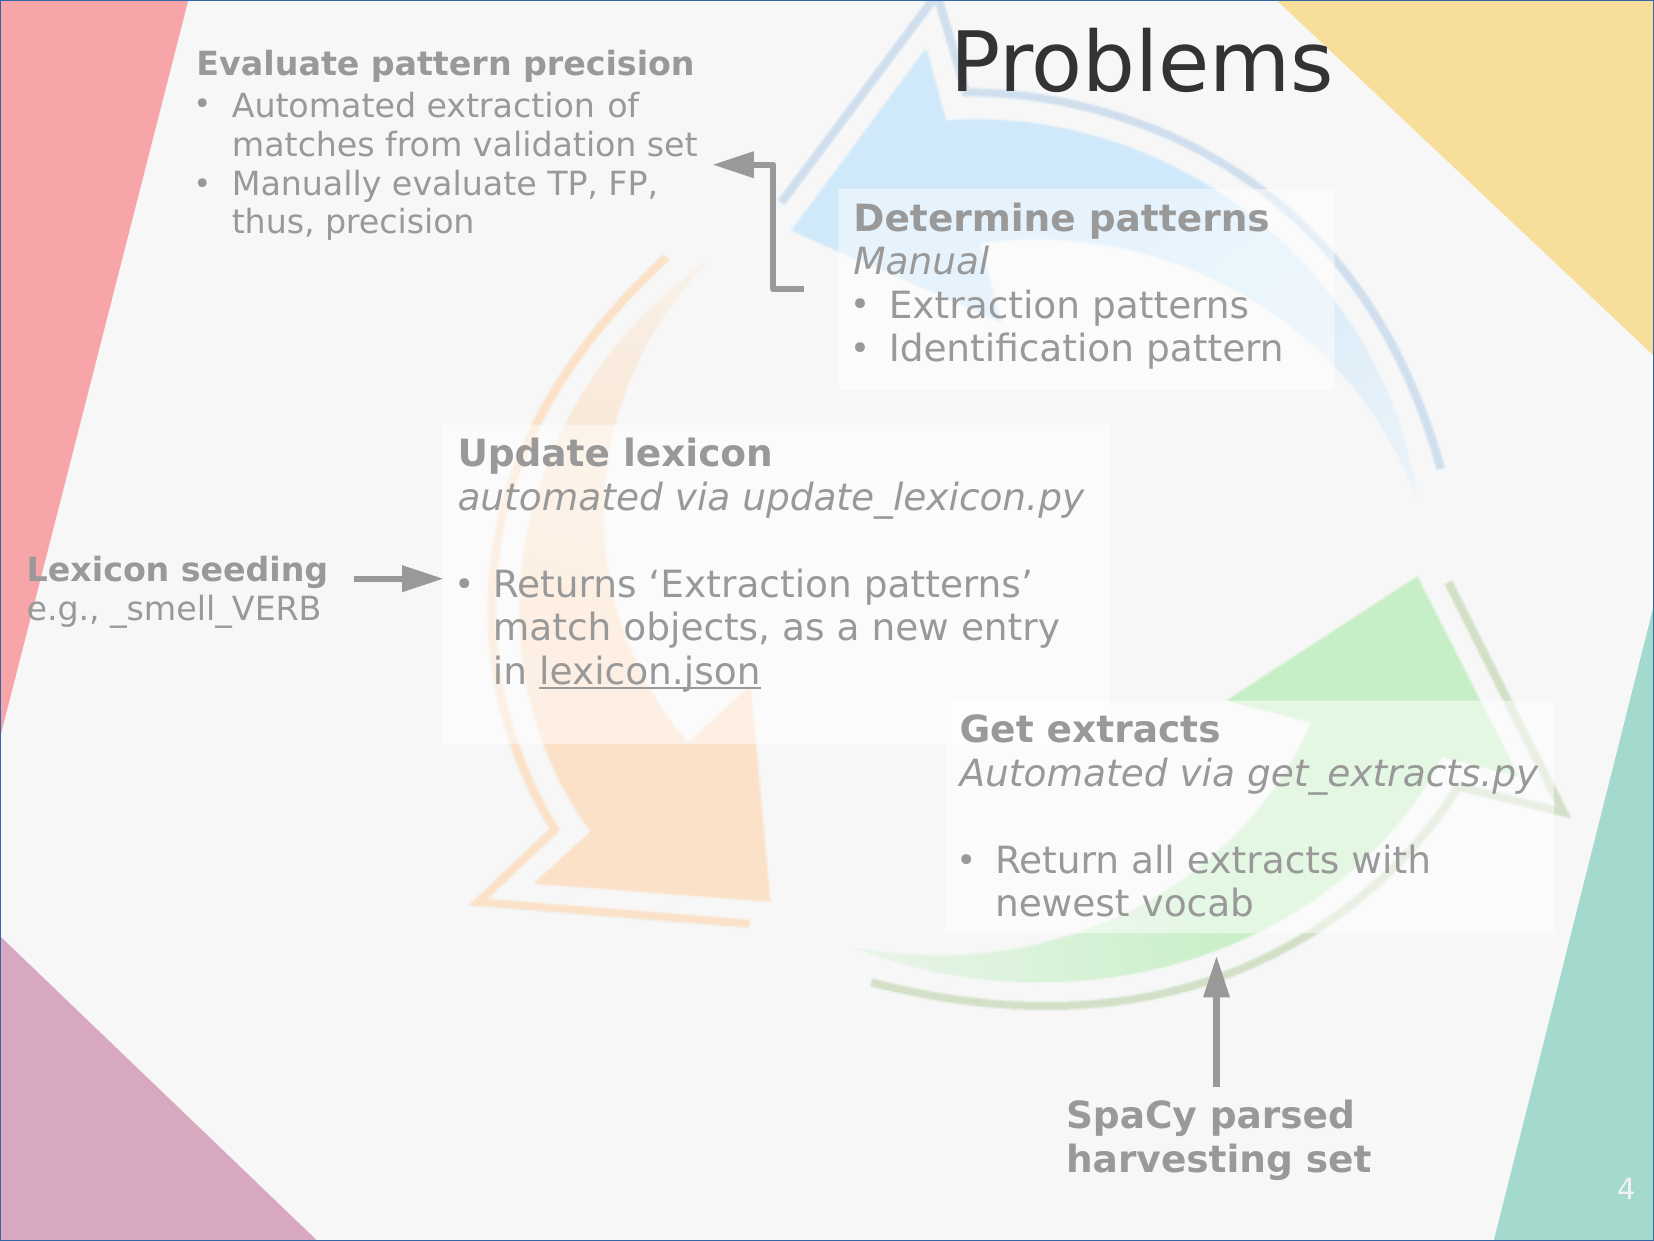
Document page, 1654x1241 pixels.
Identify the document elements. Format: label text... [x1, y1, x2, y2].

title Problems [430, 0, 1654, 162]
text_box [0, 0, 1654, 1241]
